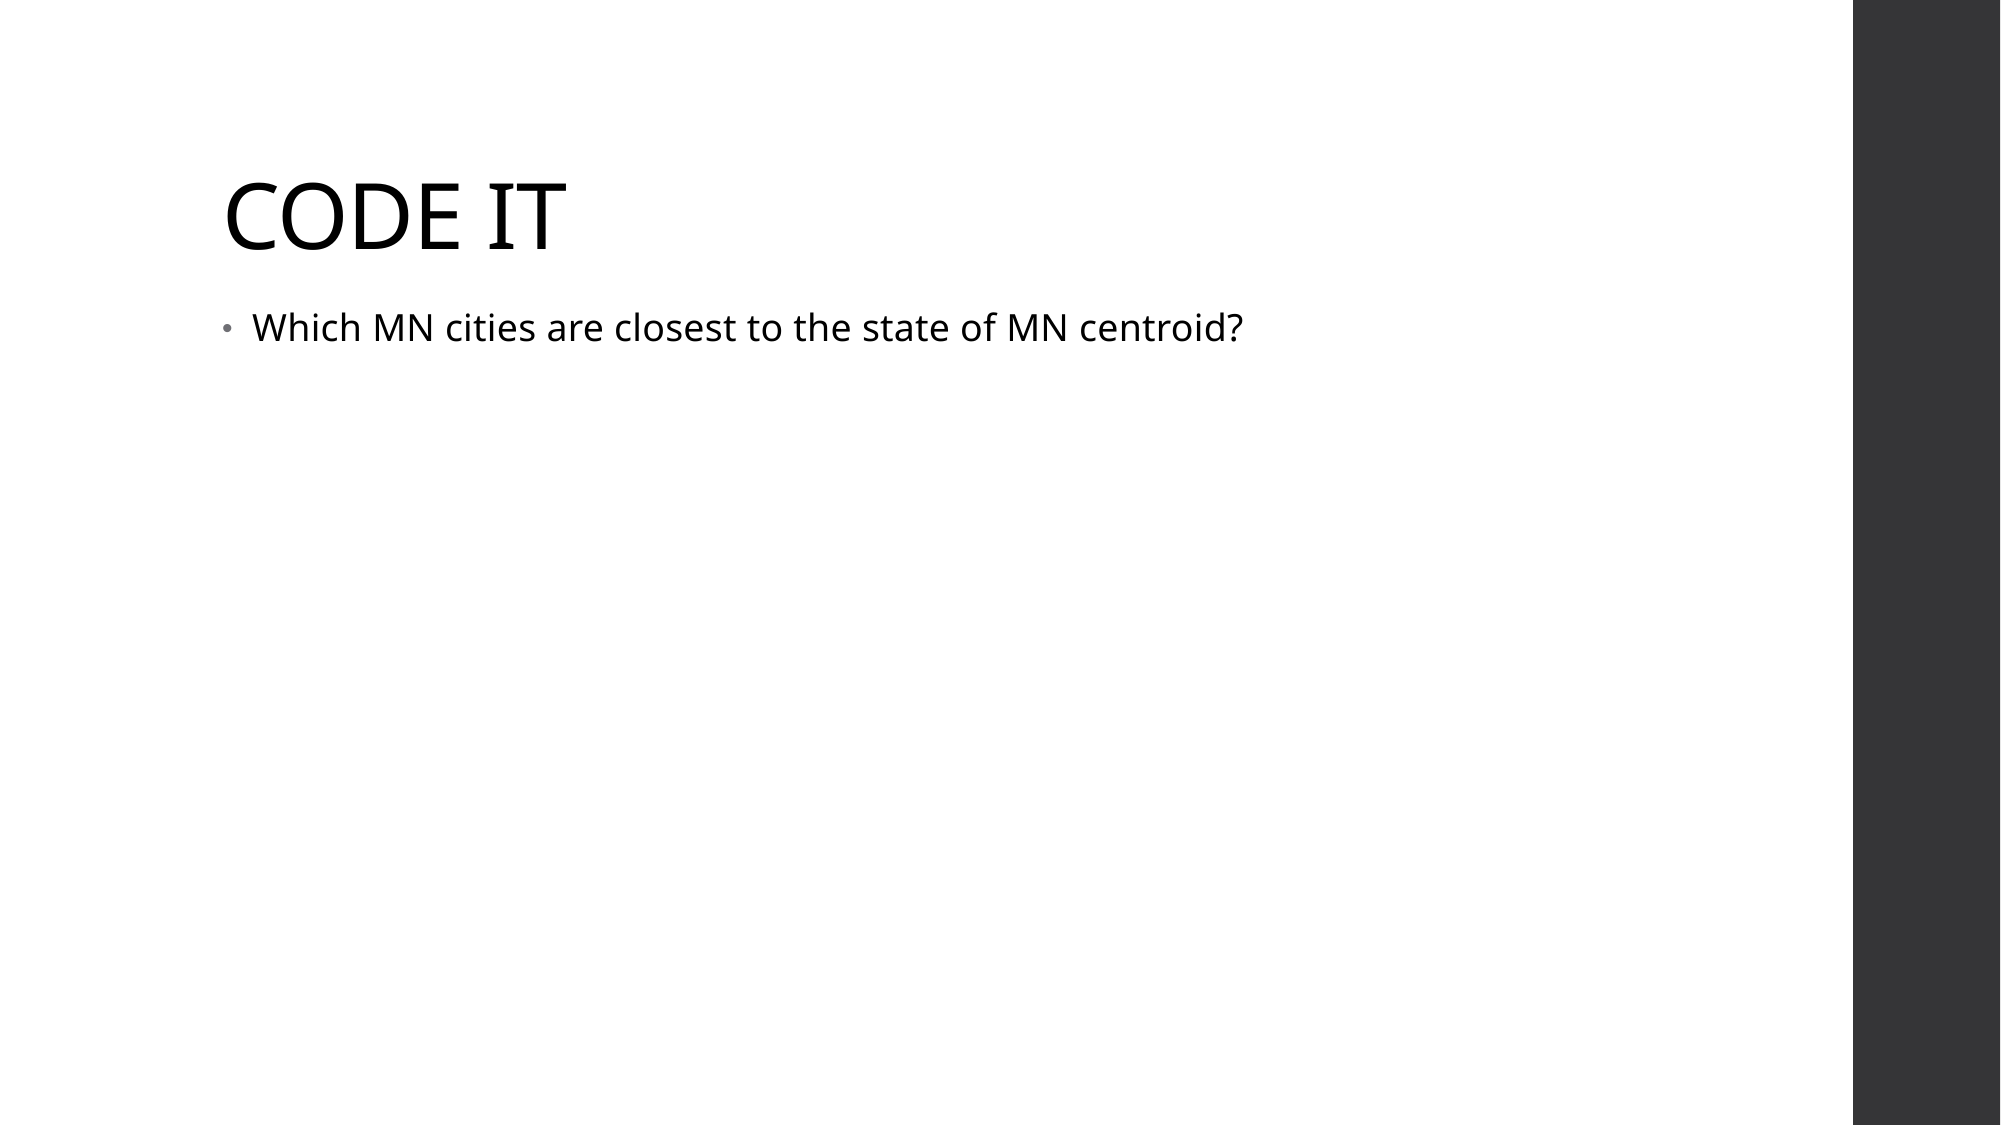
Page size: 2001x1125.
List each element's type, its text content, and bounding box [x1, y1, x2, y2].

list Which MN cities are closest to the state of MN centroid? [206, 299, 1617, 1014]
title CODE IT [206, 60, 1797, 278]
